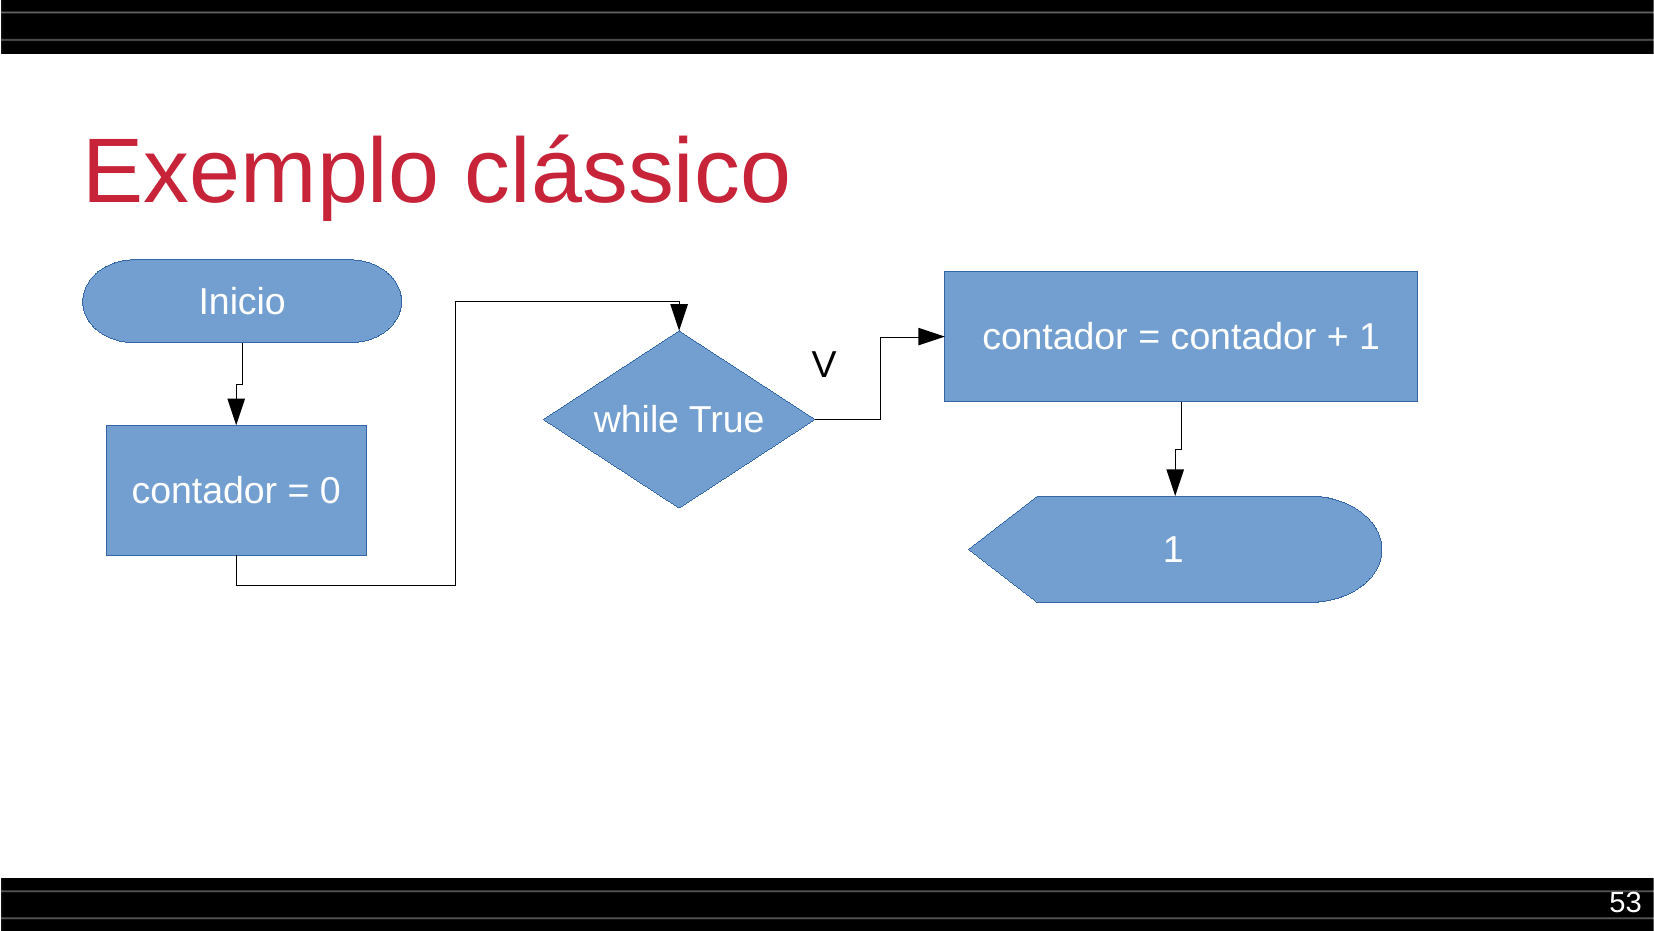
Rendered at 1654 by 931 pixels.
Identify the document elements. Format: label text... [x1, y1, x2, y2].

picture [1, 878, 1654, 931]
text_box Inicio [82, 259, 402, 343]
text_box contador = contador + 1 [944, 271, 1418, 402]
title Exemplo clássico [82, 92, 1571, 249]
text_box V [796, 336, 868, 394]
picture [1, 0, 1654, 54]
text_box while True [543, 331, 815, 508]
text_box contador = 0 [106, 425, 367, 556]
text_box 1 [968, 496, 1382, 603]
